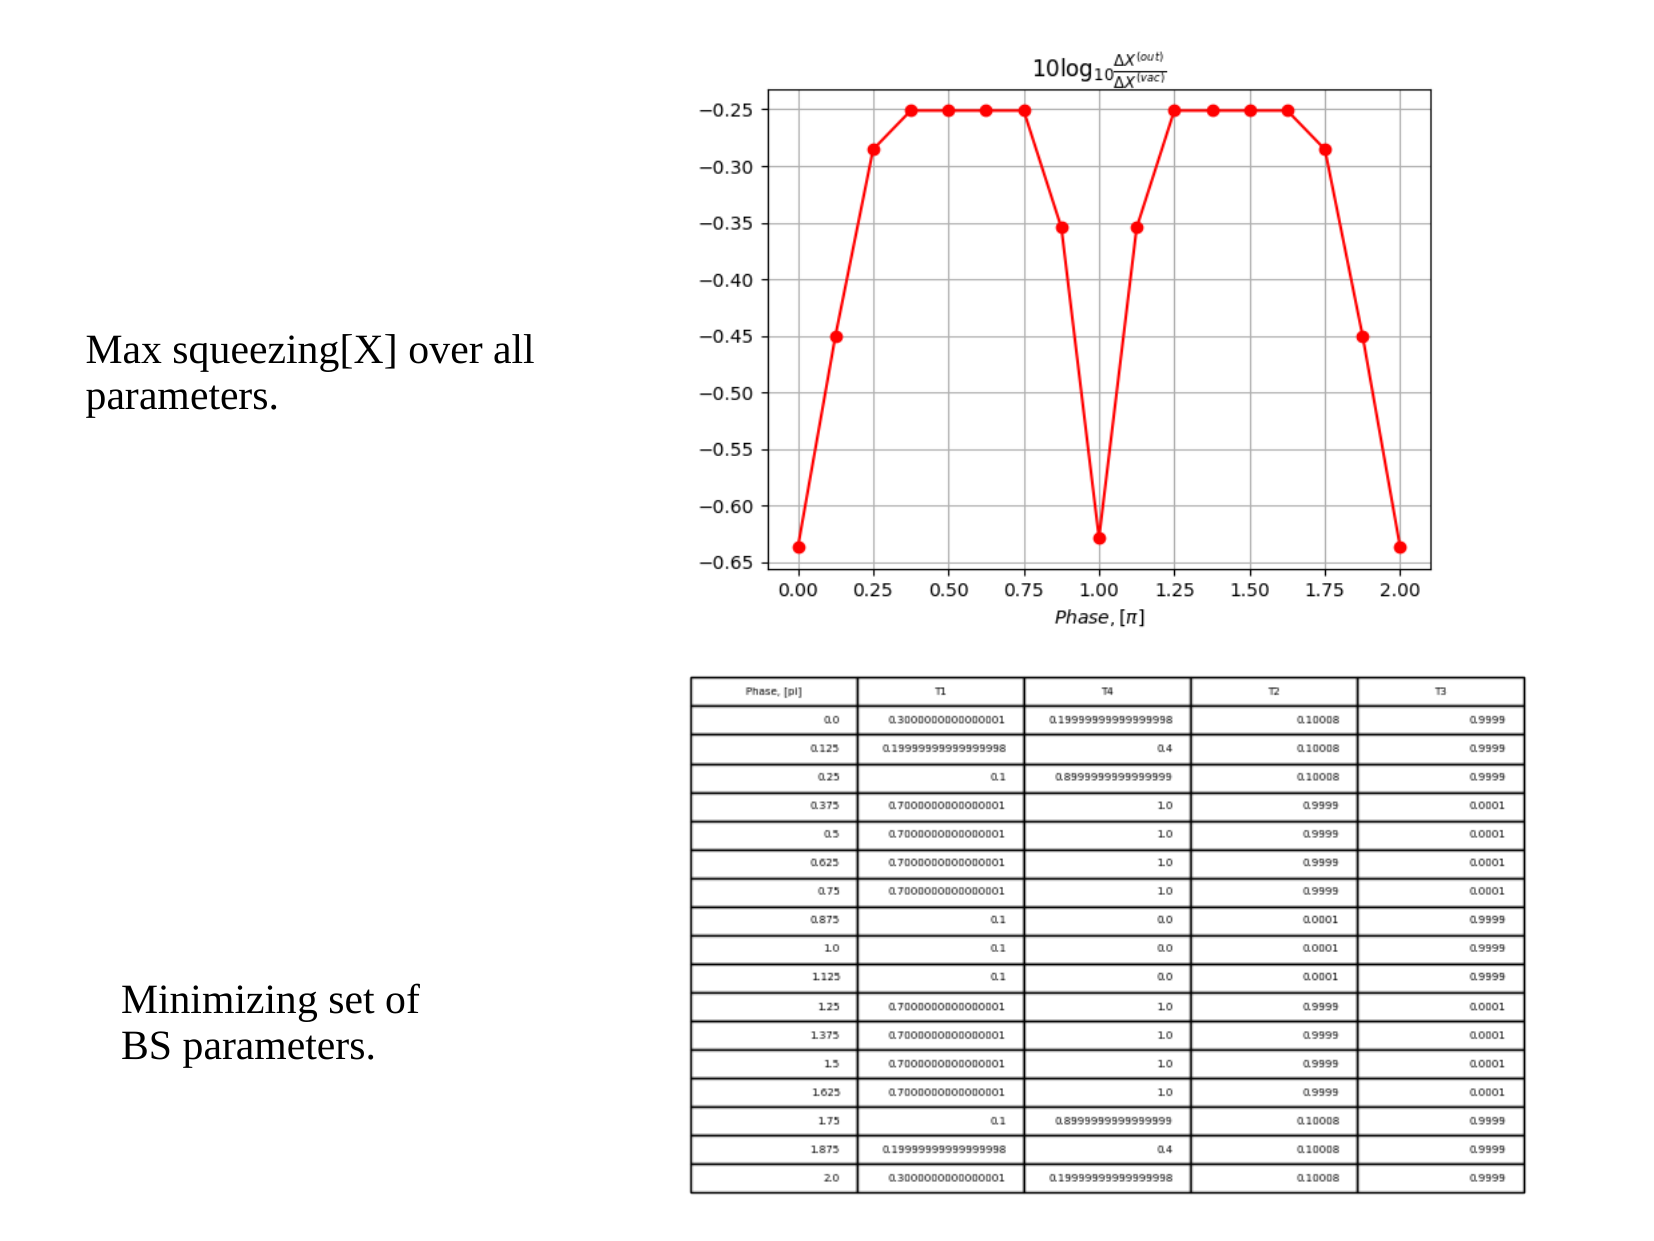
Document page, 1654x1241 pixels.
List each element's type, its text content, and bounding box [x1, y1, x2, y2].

text_box Max squeezing[X] over all parameters. [70, 318, 556, 438]
text_box Minimizing set of BS parameters. [106, 968, 497, 1087]
picture [590, 14, 1551, 1241]
